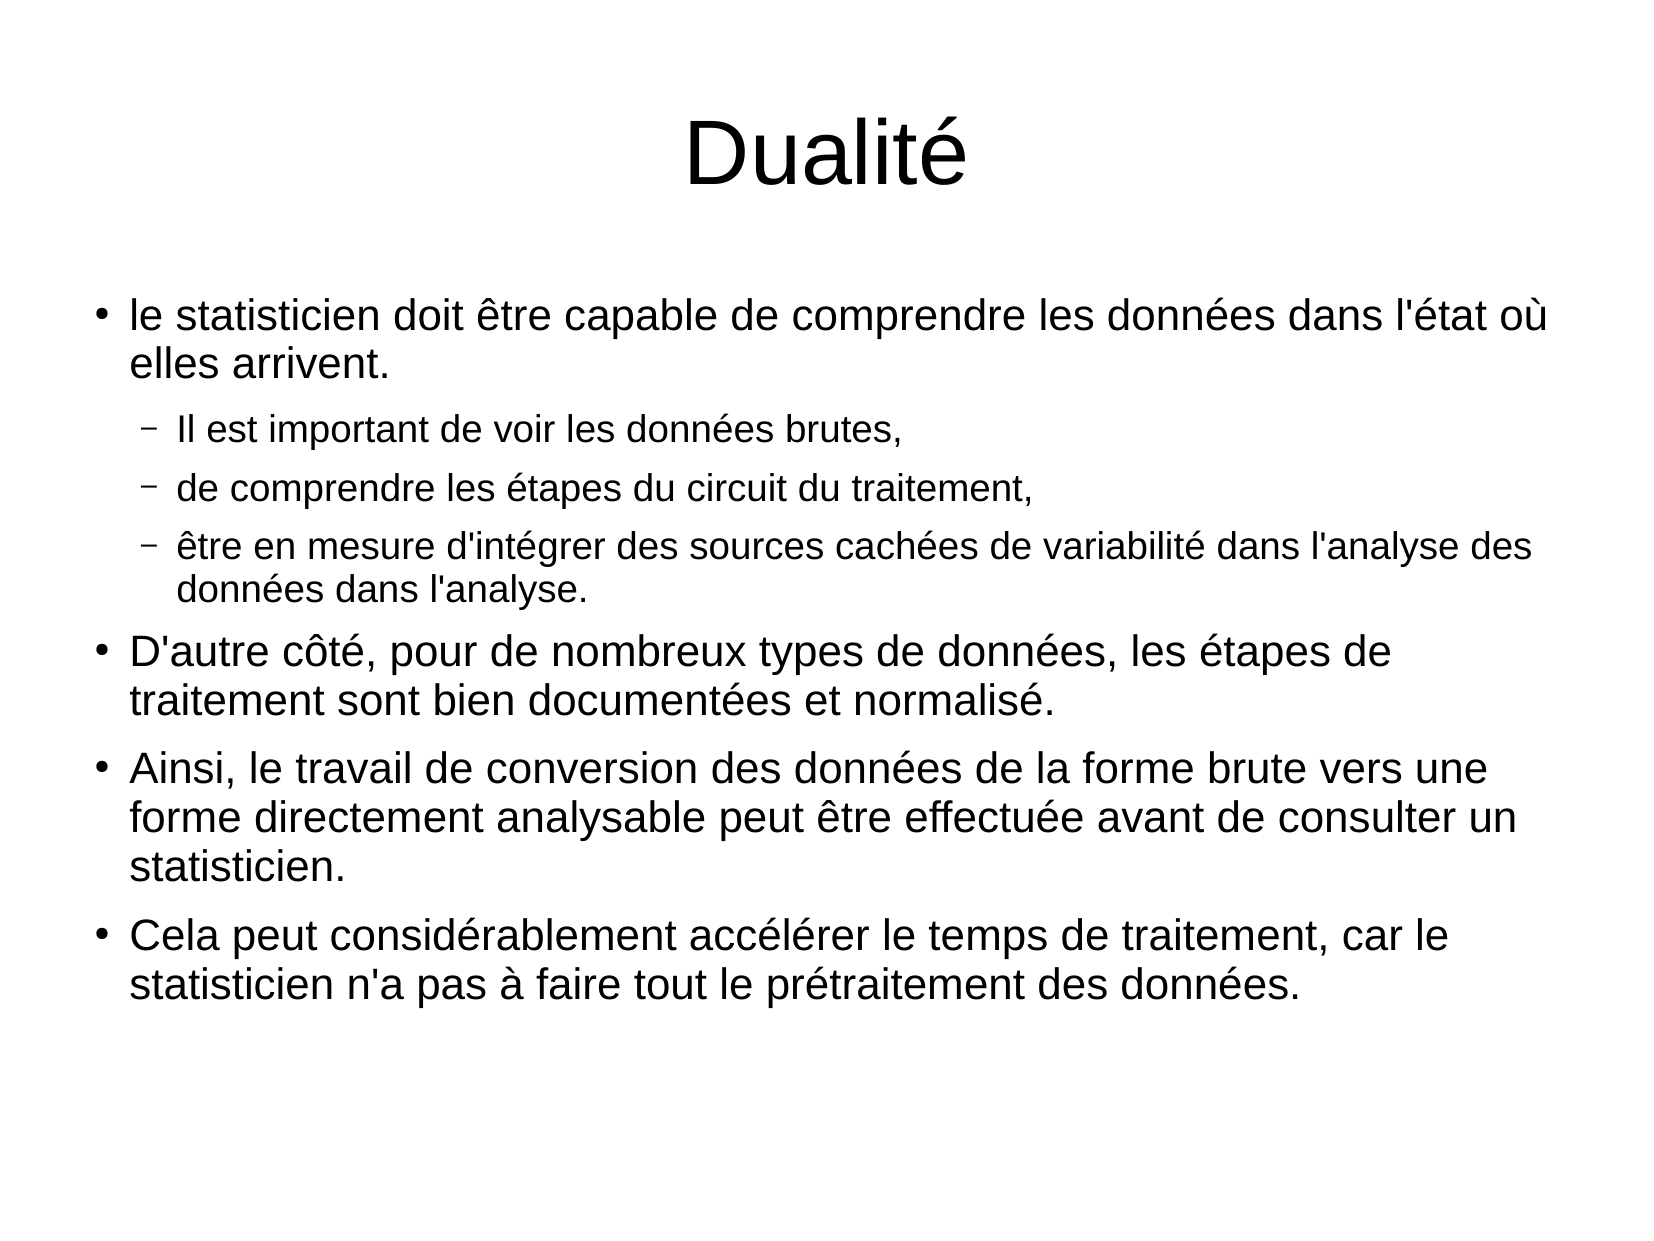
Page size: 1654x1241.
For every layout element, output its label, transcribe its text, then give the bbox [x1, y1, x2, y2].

title Dualité [82, 49, 1571, 257]
list le statisticien doit être capable de comprendre les données dans l'état où elles arrivent. Il est important de voir les données brutes, de comprendre les étapes du circuit du traitement, être en mesure d'intégrer des sources cachées de variabilité dans l'analyse des données dans l'analyse. D'autre côté, pour de nombreux types de données, les étapes de traitement sont bien documentées et normalisé. Ainsi, le travail de conversion des données de la forme brute vers une forme directement analysable peut être effectuée avant de consulter un statisticien. Cela peut considérablement accélérer le temps de traitement, car le statisticien n'a pas à faire tout le prétraitement des données. [82, 290, 1571, 1010]
